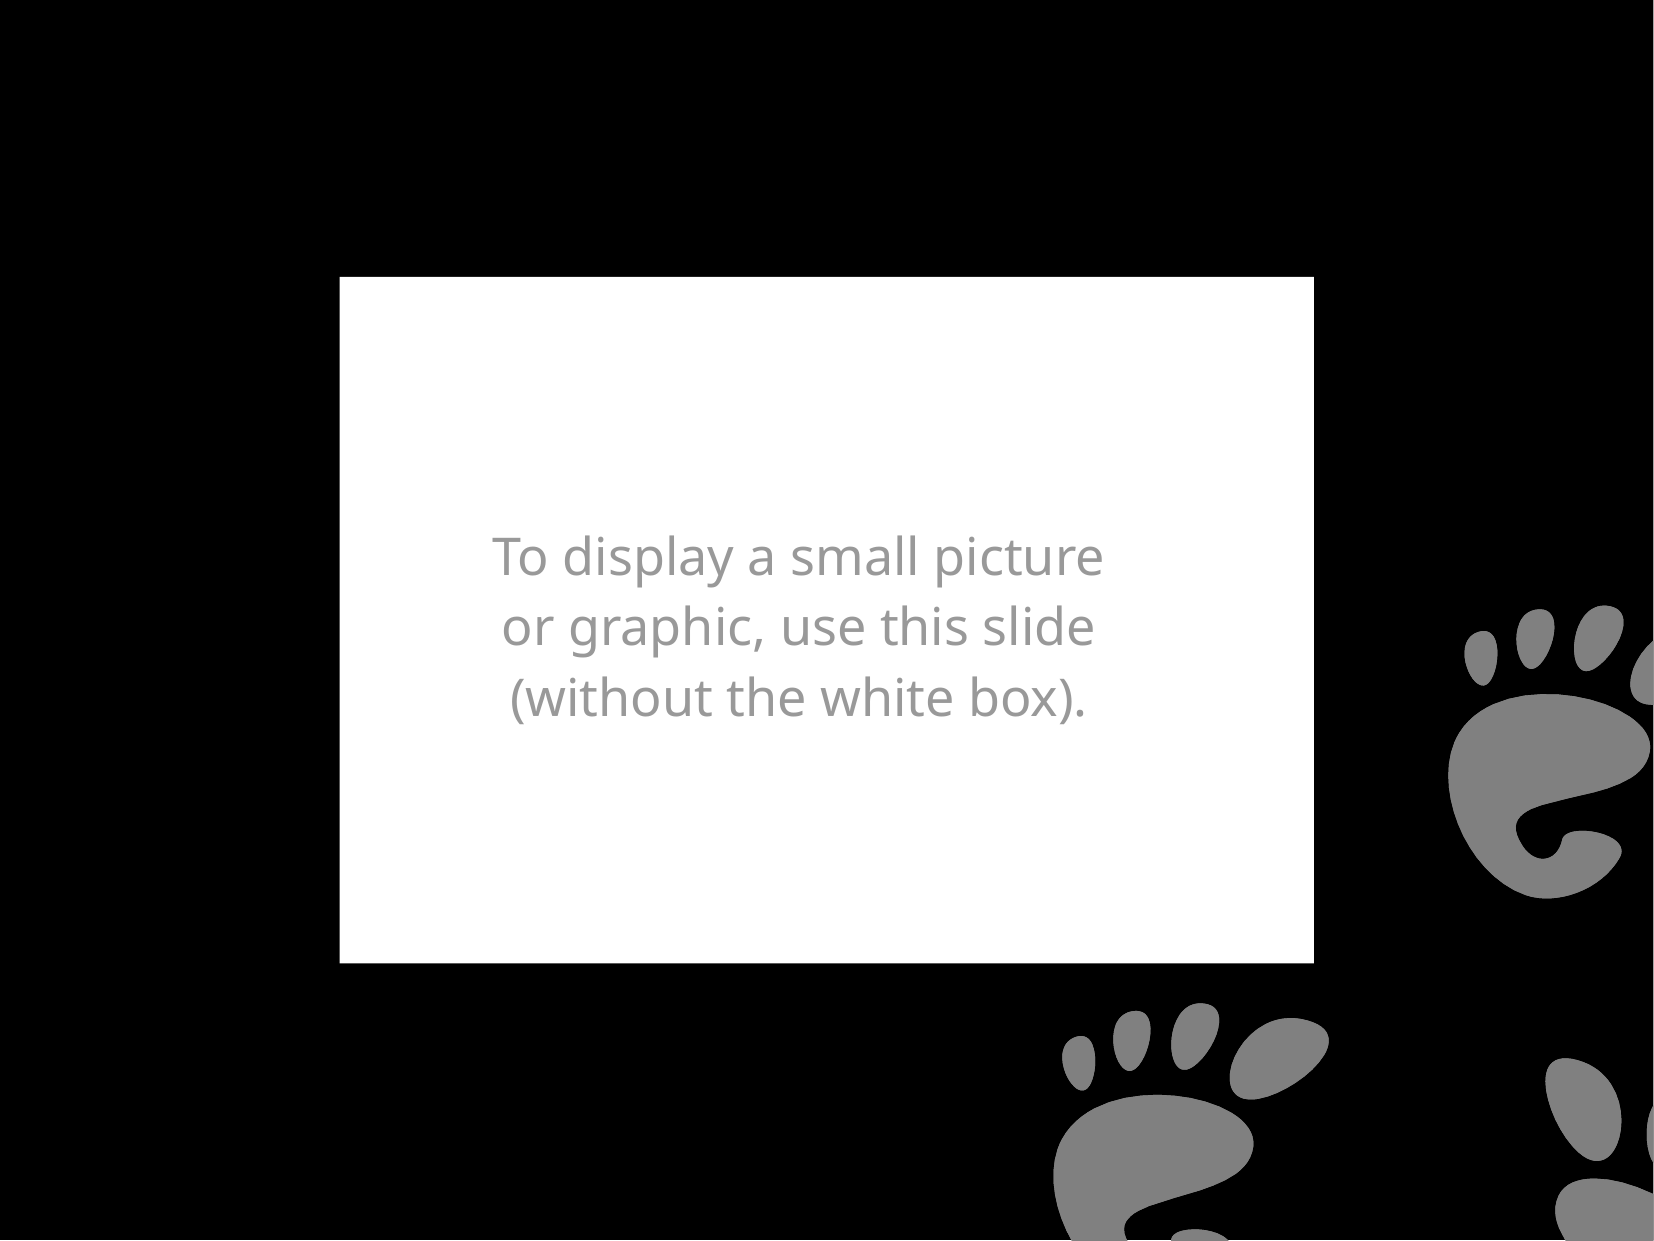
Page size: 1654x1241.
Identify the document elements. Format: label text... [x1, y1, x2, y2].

text_box [1113, 1010, 1151, 1071]
text_box [1646, 1104, 1654, 1164]
text_box [1464, 631, 1498, 686]
text_box [1630, 640, 1654, 705]
text_box [1170, 1229, 1229, 1241]
text_box [1448, 694, 1651, 899]
text_box [1574, 605, 1624, 672]
text_box [1171, 1003, 1220, 1070]
text_box [1555, 1178, 1654, 1241]
text_box [1053, 1094, 1254, 1241]
text_box [1229, 1018, 1329, 1100]
text_box [1062, 1036, 1096, 1091]
text_box [1545, 1058, 1622, 1161]
text_box To display a small picture or graphic, use this slide (without the white box). [477, 512, 1176, 729]
text_box [339, 276, 1314, 964]
text_box [1516, 609, 1555, 669]
